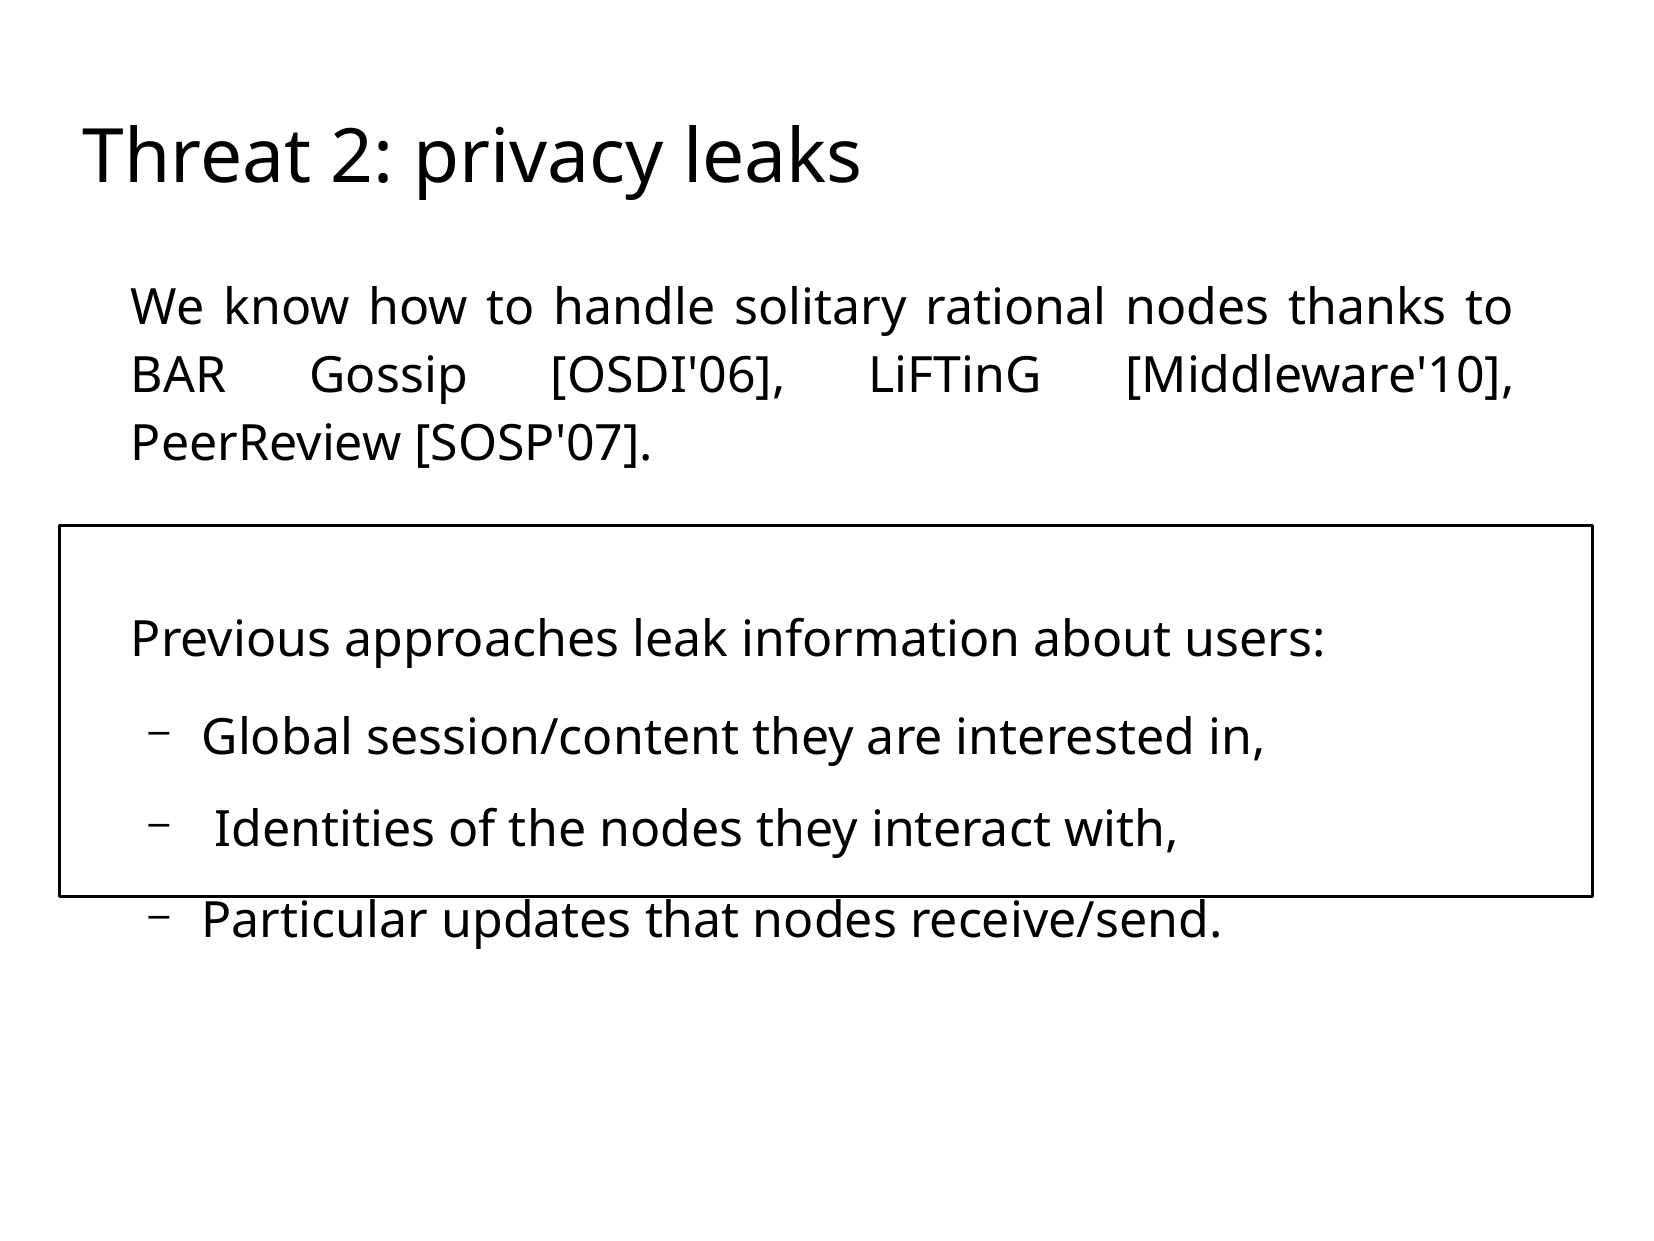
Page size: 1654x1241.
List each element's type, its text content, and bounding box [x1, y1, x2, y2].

text_box [1516, 525, 1593, 897]
list We know how to handle solitary rational nodes thanks to BAR Gossip [OSDI'06], LiFTinG [Middleware'10], PeerReview [SOSP'07]. Previous approaches leak information about users: Global session/content they are interested in, Identities of the nodes they interact with, Particular updates that nodes receive/send. [59, 270, 1516, 1176]
title Threat 2: privacy leaks [82, 49, 1571, 257]
